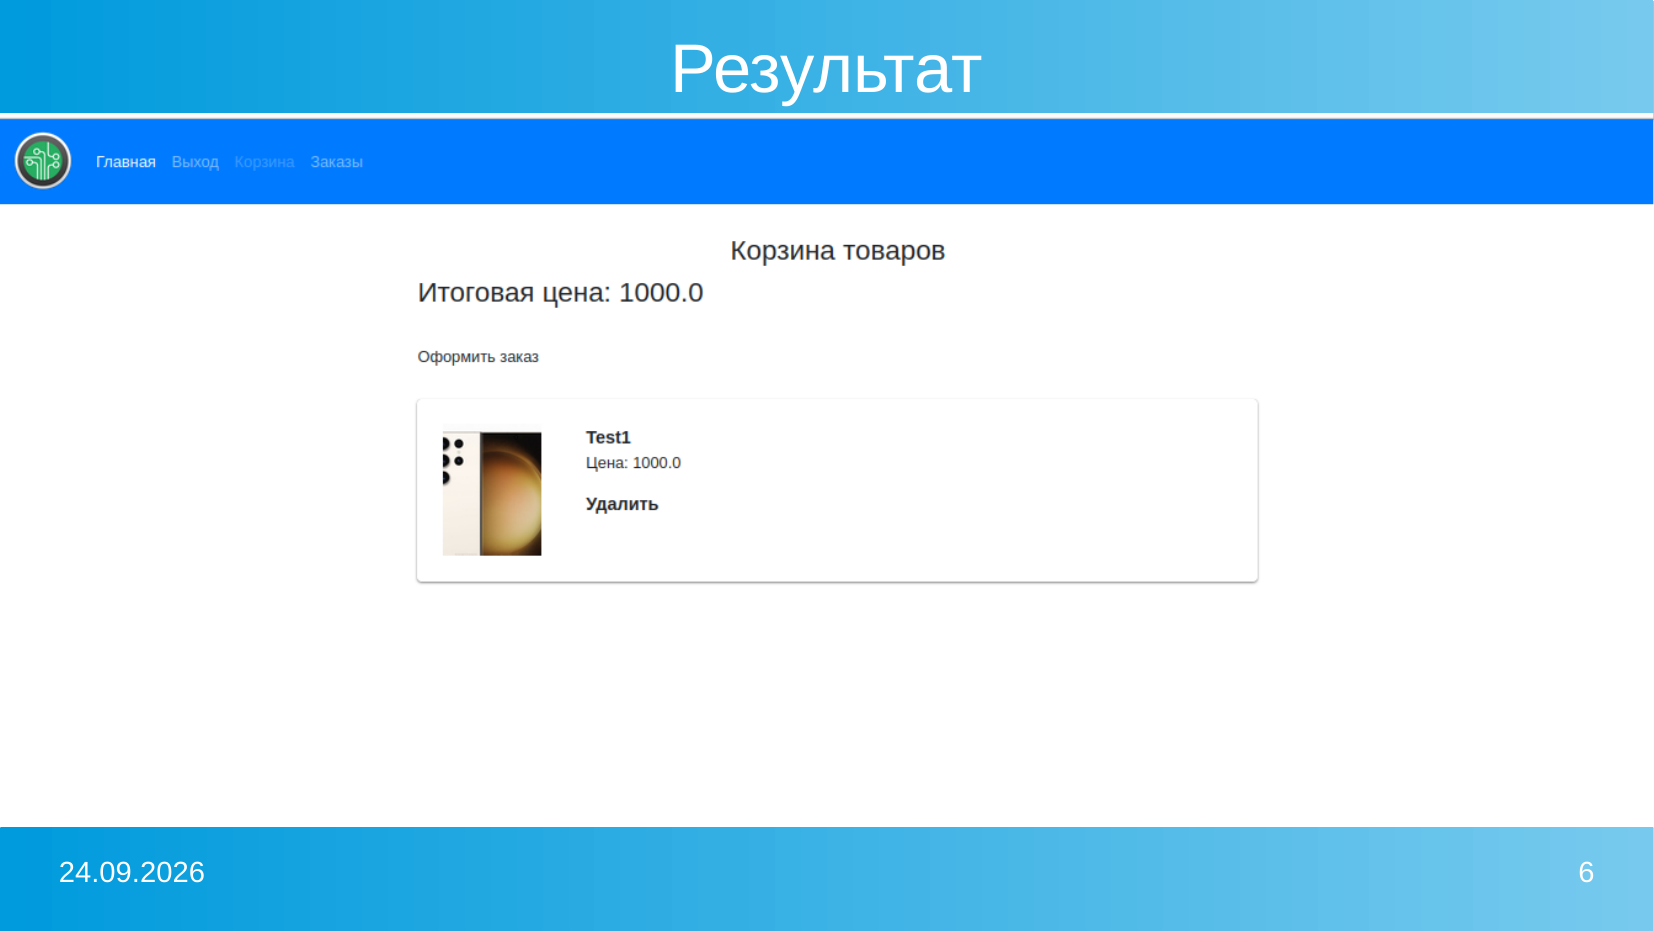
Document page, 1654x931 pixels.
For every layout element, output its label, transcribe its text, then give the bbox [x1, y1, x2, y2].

picture [0, 1, 1654, 821]
title Результат [59, 29, 1595, 108]
